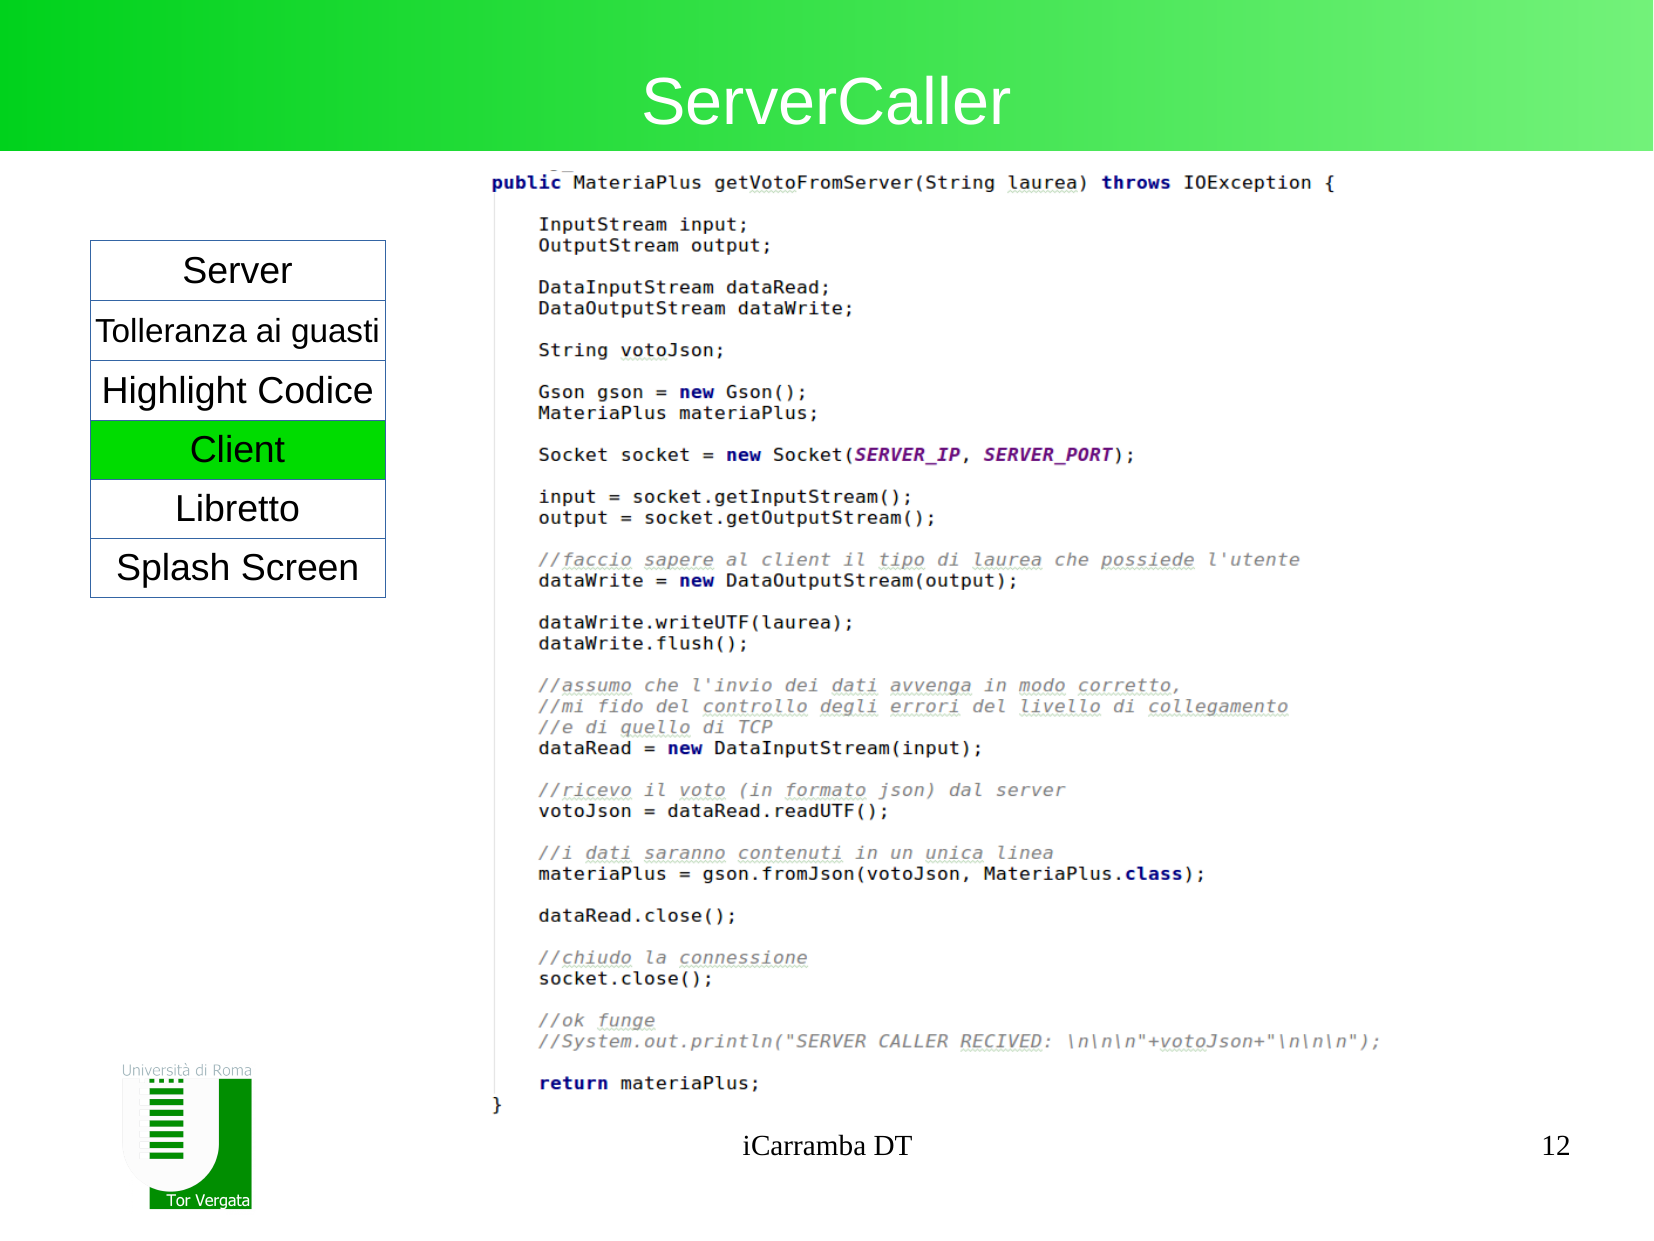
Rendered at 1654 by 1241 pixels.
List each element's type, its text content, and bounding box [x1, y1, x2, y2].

text_box Tolleranza ai guasti [90, 300, 386, 360]
title ServerCaller [82, 49, 1571, 155]
picture [120, 1061, 256, 1215]
text_box Highlight Codice [90, 360, 386, 420]
picture [467, 170, 1419, 1119]
text_box Client [90, 420, 386, 479]
text_box Server [90, 240, 386, 300]
text_box Libretto [90, 479, 386, 538]
text_box Splash Screen [90, 538, 386, 598]
